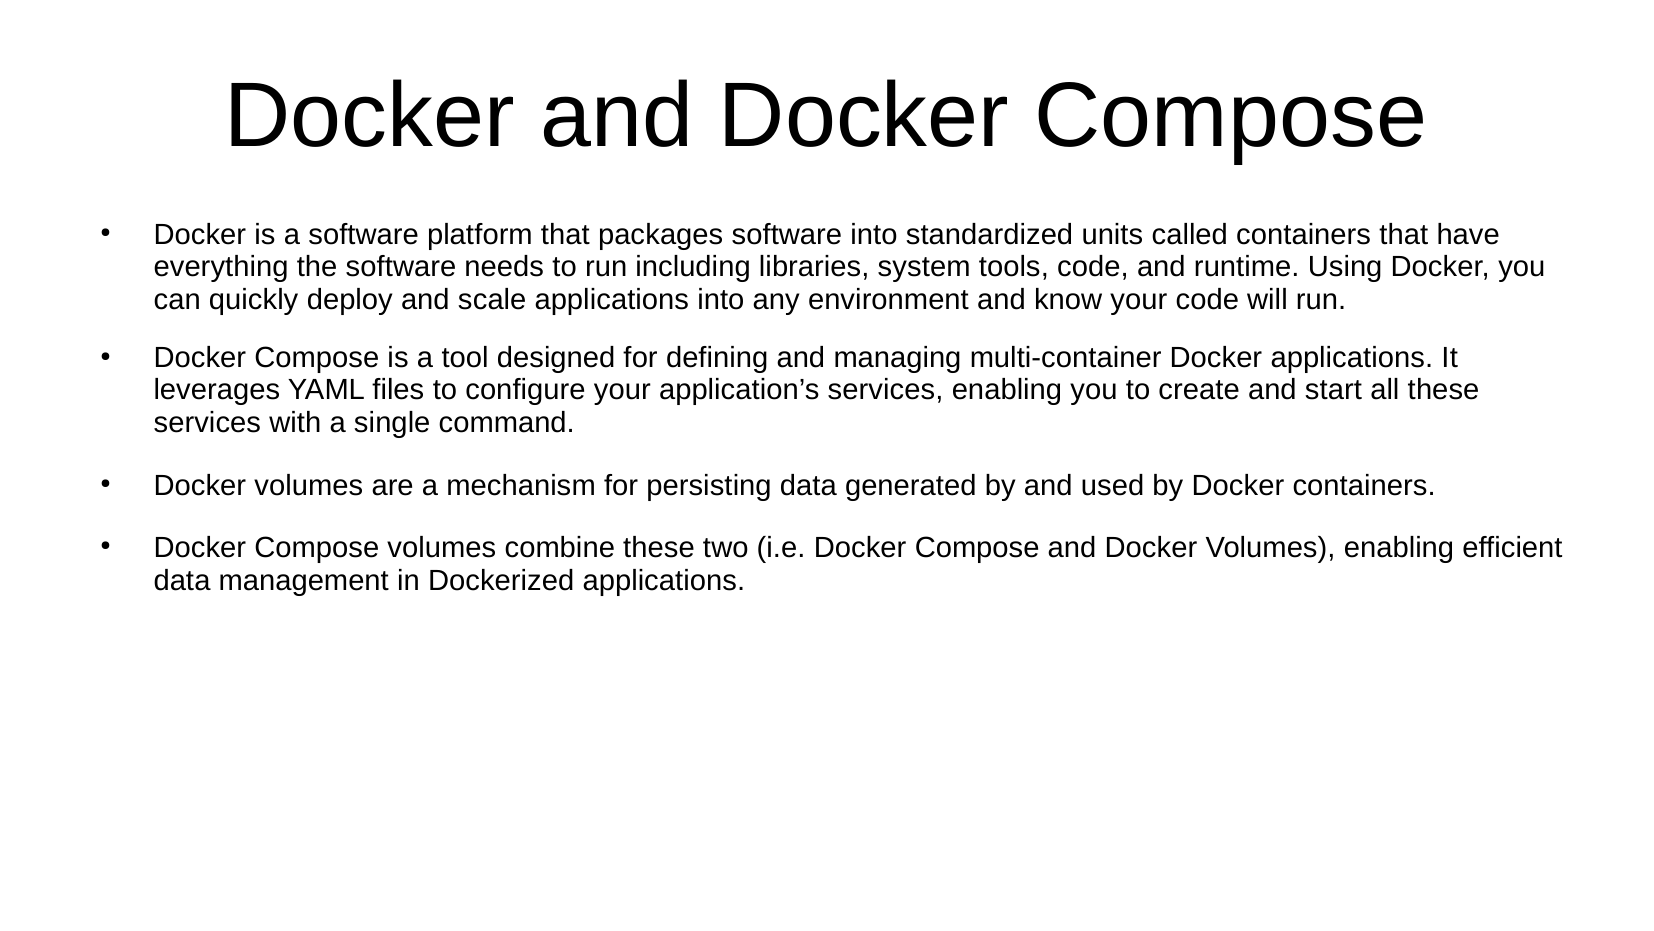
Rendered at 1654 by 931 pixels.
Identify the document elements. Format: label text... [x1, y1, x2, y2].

title Docker and Docker Compose [82, 37, 1571, 193]
list Docker is a software platform that packages software into standardized units called containers that have everything the software needs to run including libraries, system tools, code, and runtime. Using Docker, you can quickly deploy and scale applications into any environment and know your code will run. Docker Compose is a tool designed for defining and managing multi-container Docker applications. It leverages YAML files to configure your application’s services, enabling you to create and start all these services with a single command. Docker volumes are a mechanism for persisting data generated by and used by Docker containers. Docker Compose volumes combine these two (i.e. Docker Compose and Docker Volumes), enabling efficient data management in Dockerized applications. [82, 217, 1571, 757]
